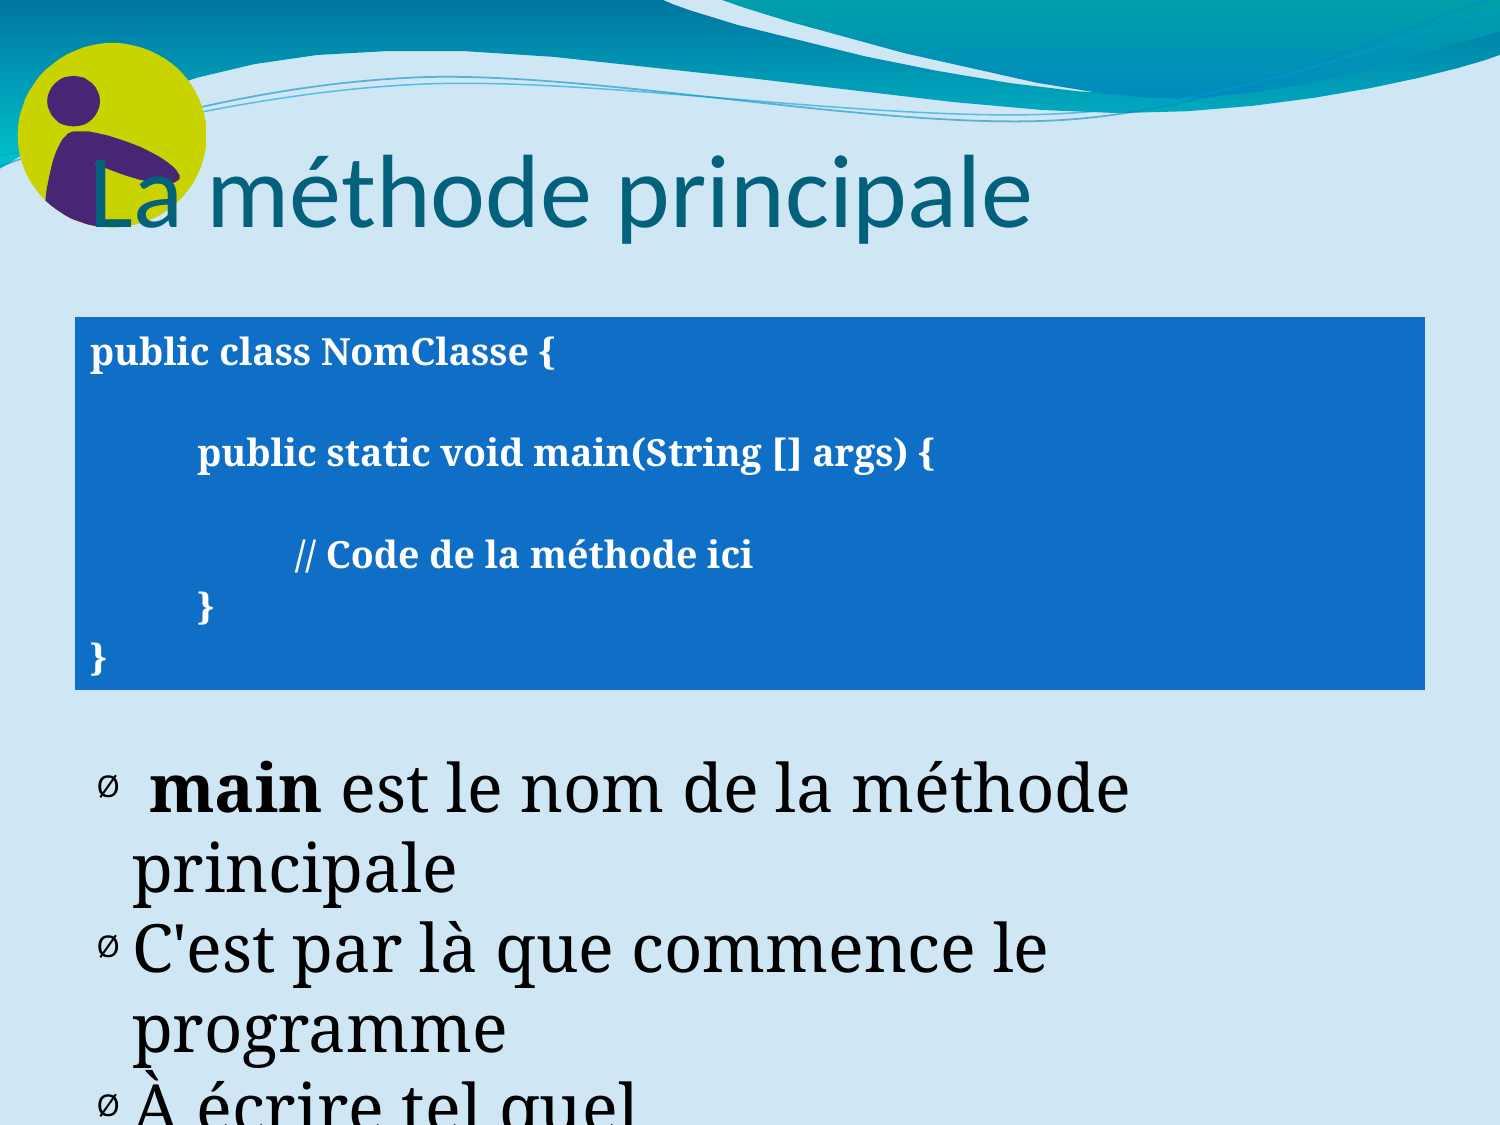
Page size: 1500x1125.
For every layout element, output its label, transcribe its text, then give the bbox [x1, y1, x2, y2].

title La méthode principale [75, 115, 1425, 303]
table_header public class NomClasse { public static void main(String [] args) { // Code de la méthode ici } } [75, 317, 1425, 690]
text_box main est le nom de la méthode principale C'est par là que commence le programme À écrire tel quel [81, 738, 1418, 1125]
